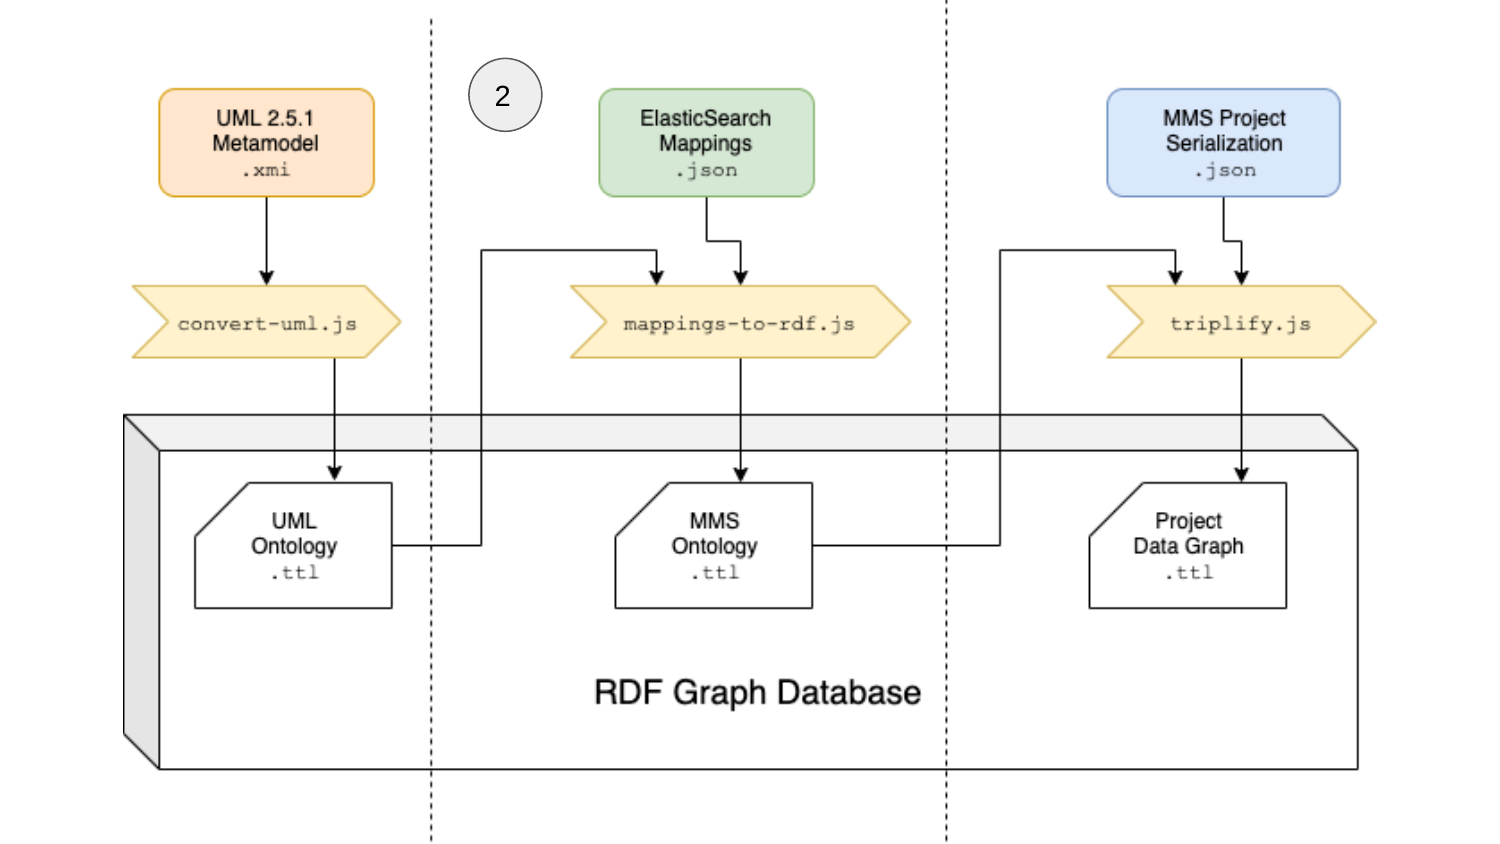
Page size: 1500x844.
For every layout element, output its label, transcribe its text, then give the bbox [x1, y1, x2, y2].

picture [123, 0, 1377, 844]
text_box 2 [468, 58, 542, 132]
